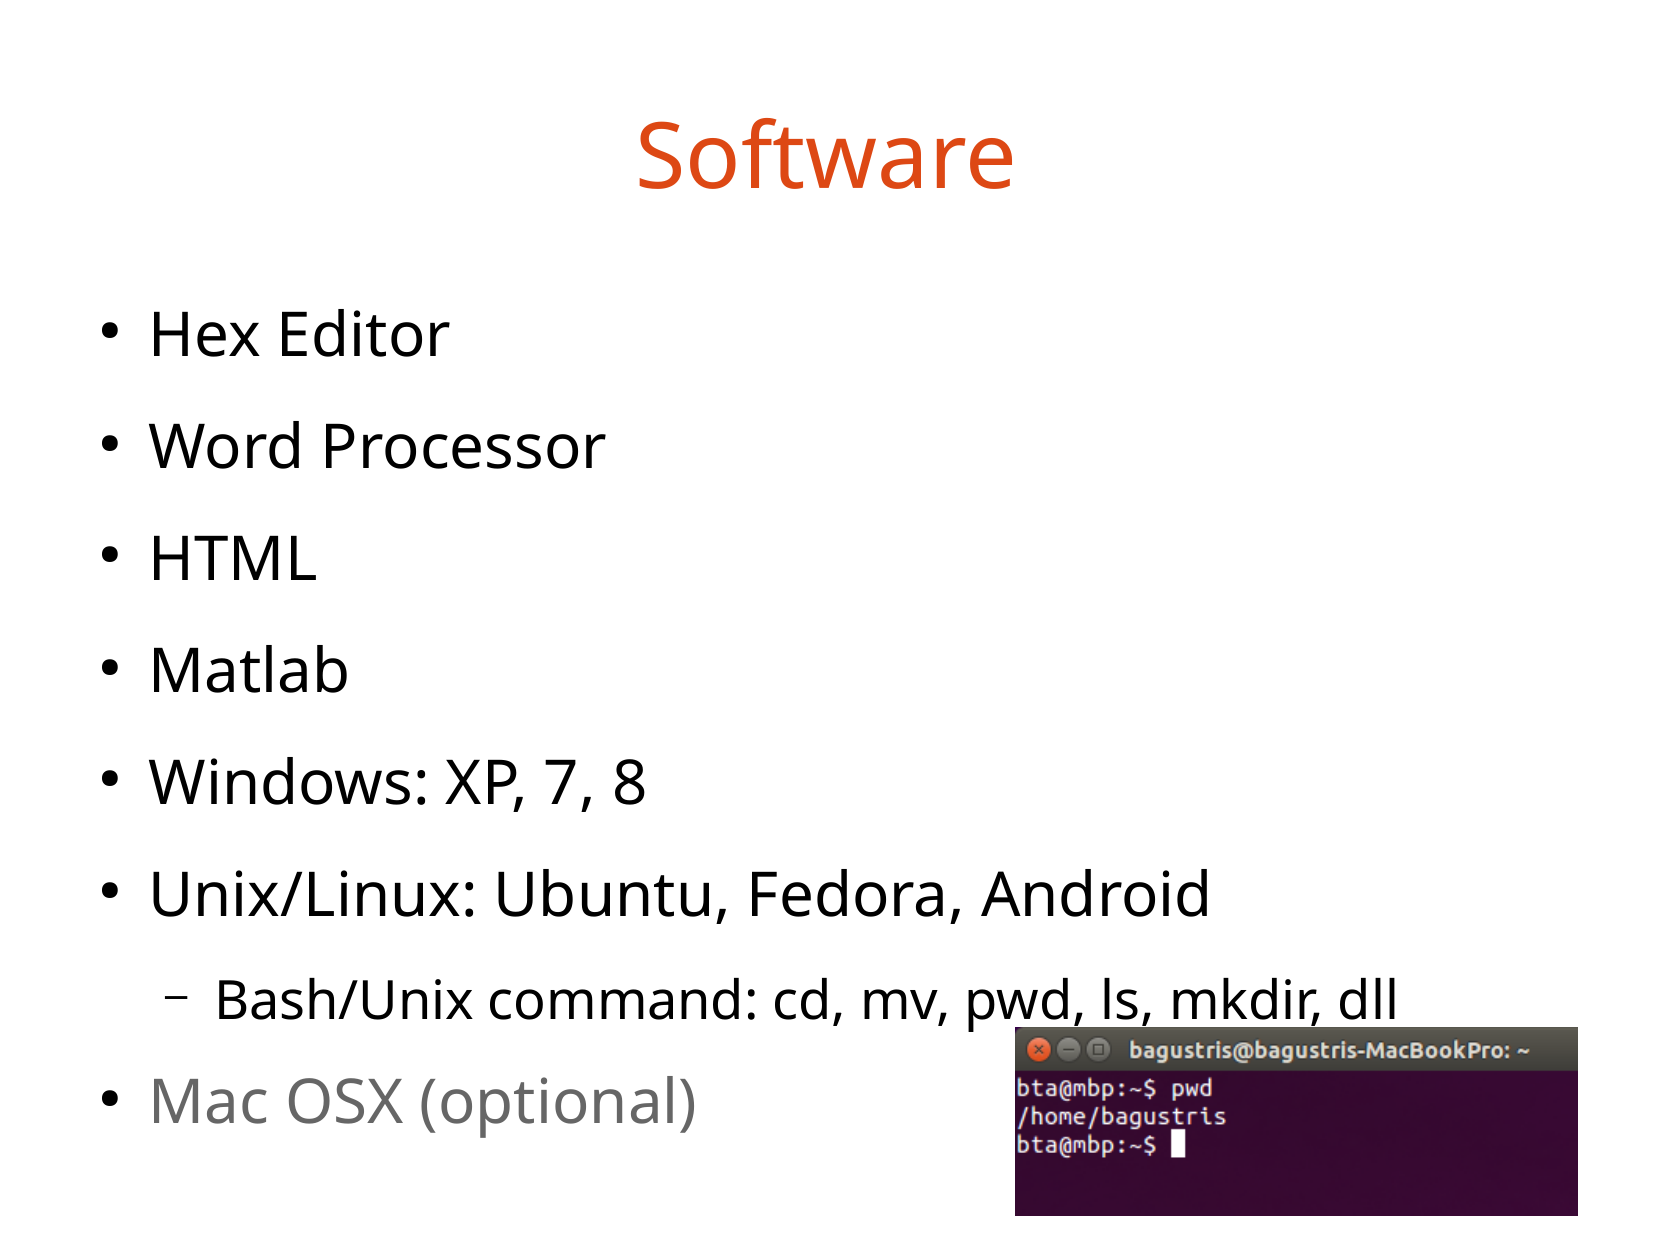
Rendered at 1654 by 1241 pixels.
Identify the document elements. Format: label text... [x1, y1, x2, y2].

list Hex Editor Word Processor HTML Matlab Windows: XP, 7, 8 Unix/Linux: Ubuntu, Fedora, Android Bash/Unix command: cd, mv, pwd, ls, mkdir, dll Mac OSX (optional) [82, 290, 1571, 1146]
picture [1015, 1027, 1578, 1216]
title Software [82, 49, 1571, 257]
